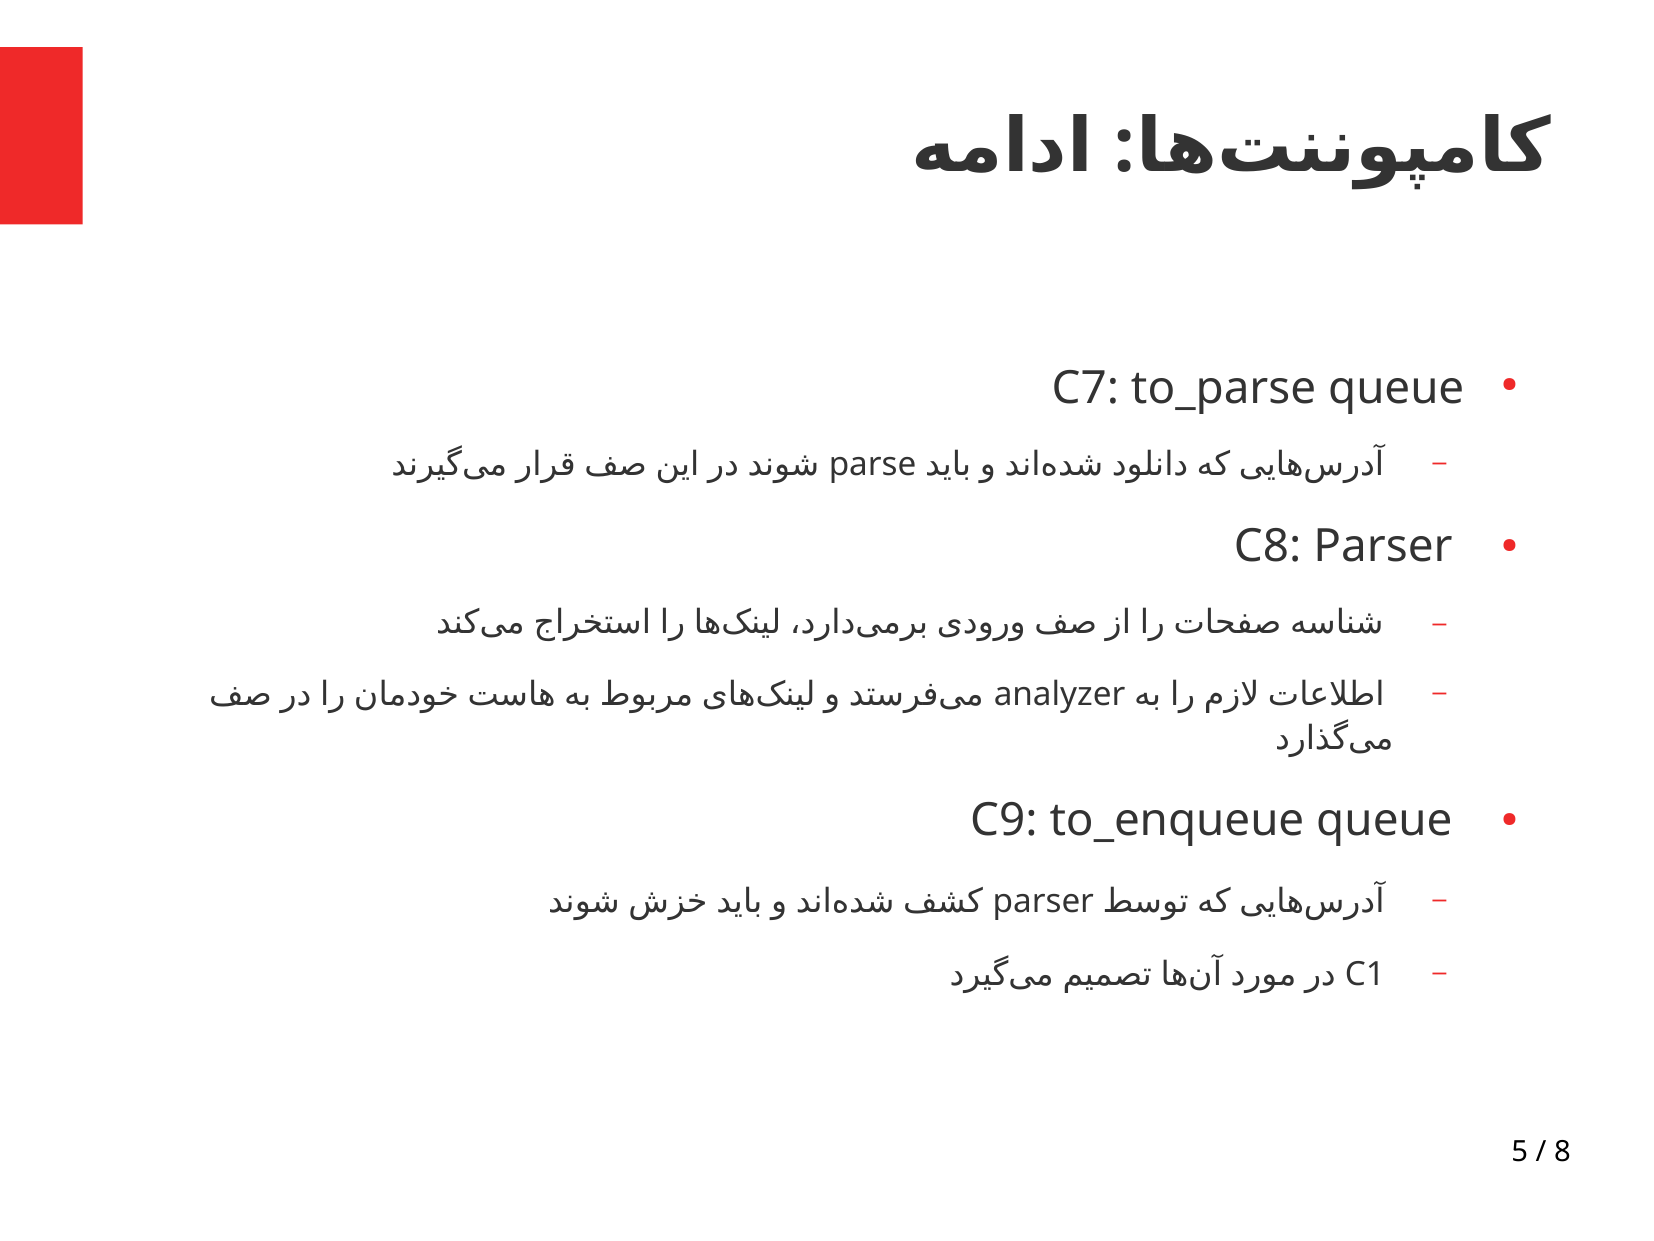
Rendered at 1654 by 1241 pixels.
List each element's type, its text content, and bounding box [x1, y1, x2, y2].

title کامپوننت‌ها: ادامه [118, 49, 1571, 257]
list C7: to_parse queue آدرس‌هایی که دانلود شده‌اند و باید parse شوند در این صف قرار می‌گیرند C8: Parser شناسه صفحات را از صف ورودی برمی‌دارد، لینک‌ها را استخراج می‌کند اطلاعات لازم را به analyzer می‌فرستد و لینک‌های مربوط به هاست خودمان را در صف می‌گذارد C9: to_enqueue queue آدرس‌هایی که توسط parser کشف شده‌اند و باید خزش شوند C1 در مورد آن‌ها تصمیم می‌گیرد [118, 354, 1536, 1074]
